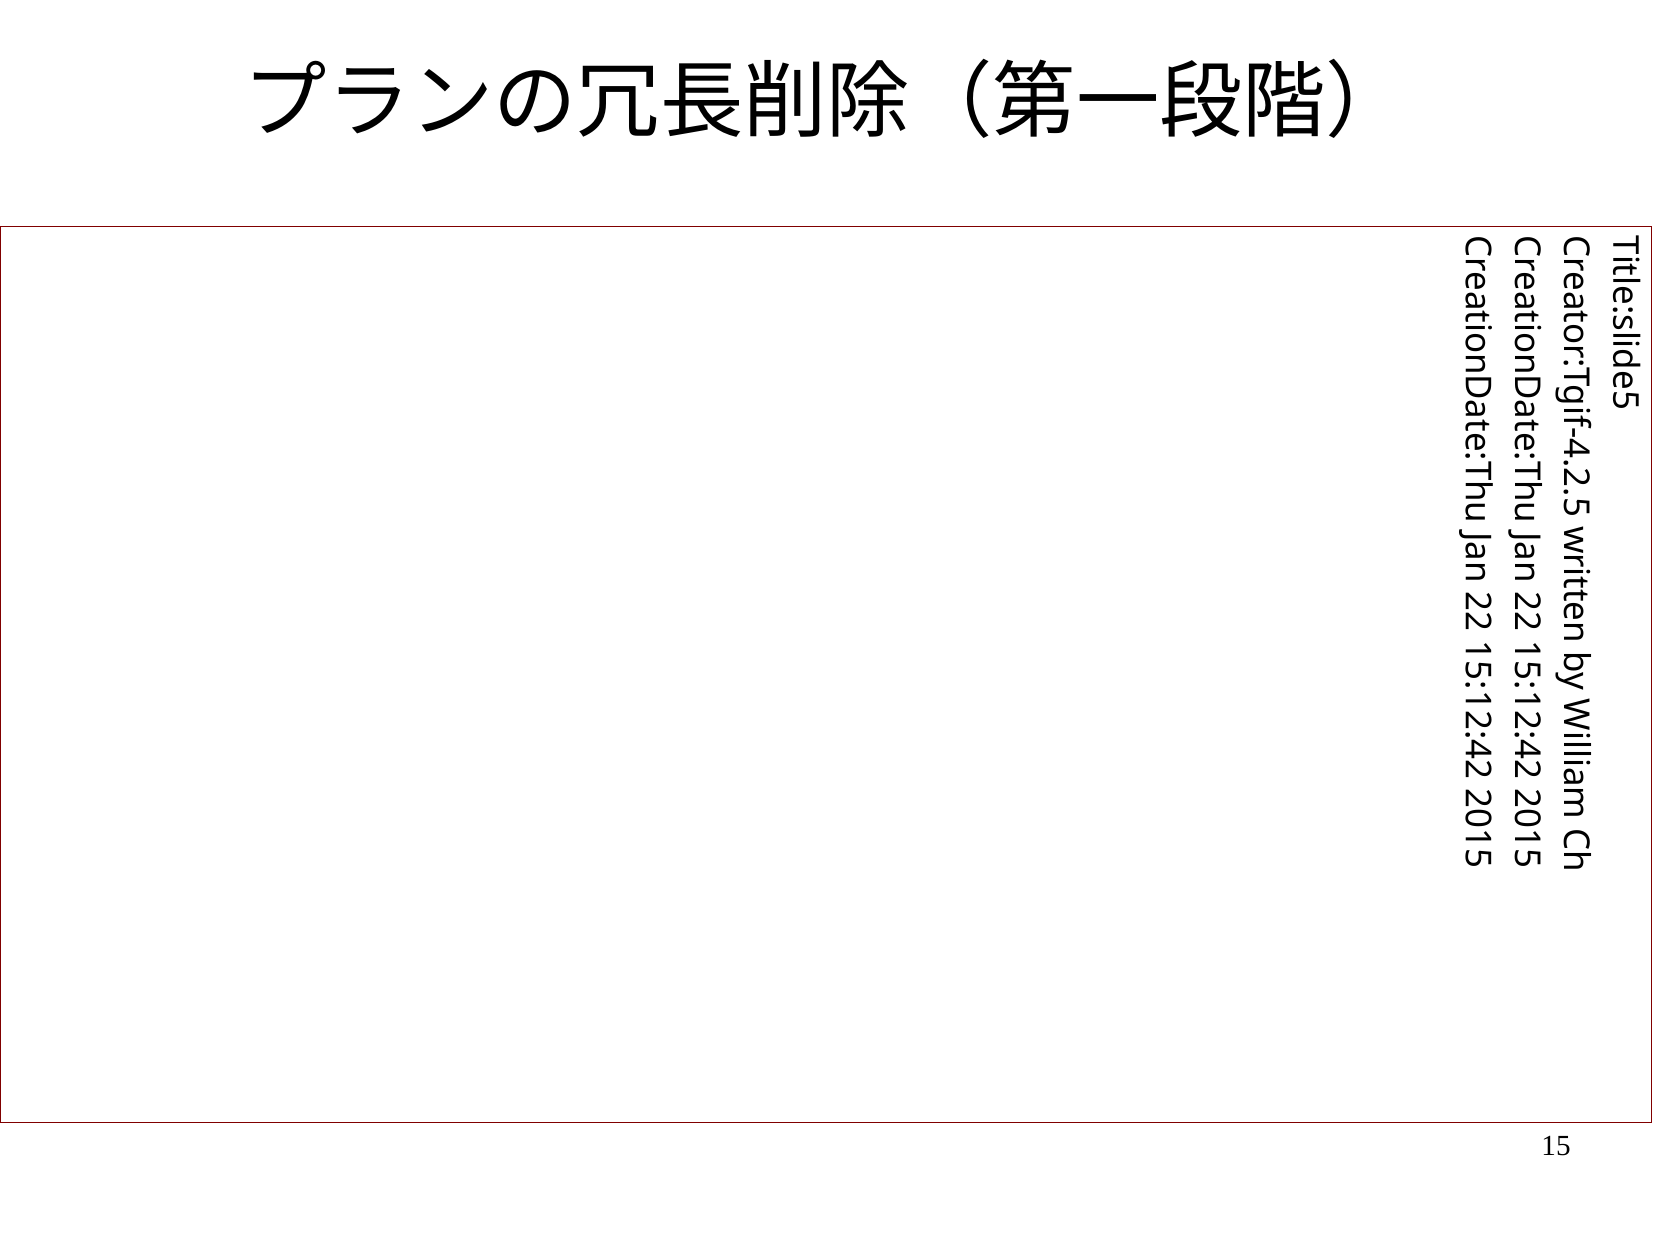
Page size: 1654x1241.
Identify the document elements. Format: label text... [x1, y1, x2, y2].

picture [0, 224, 1654, 1123]
title プランの冗長削除（第一段階） [82, 0, 1571, 189]
